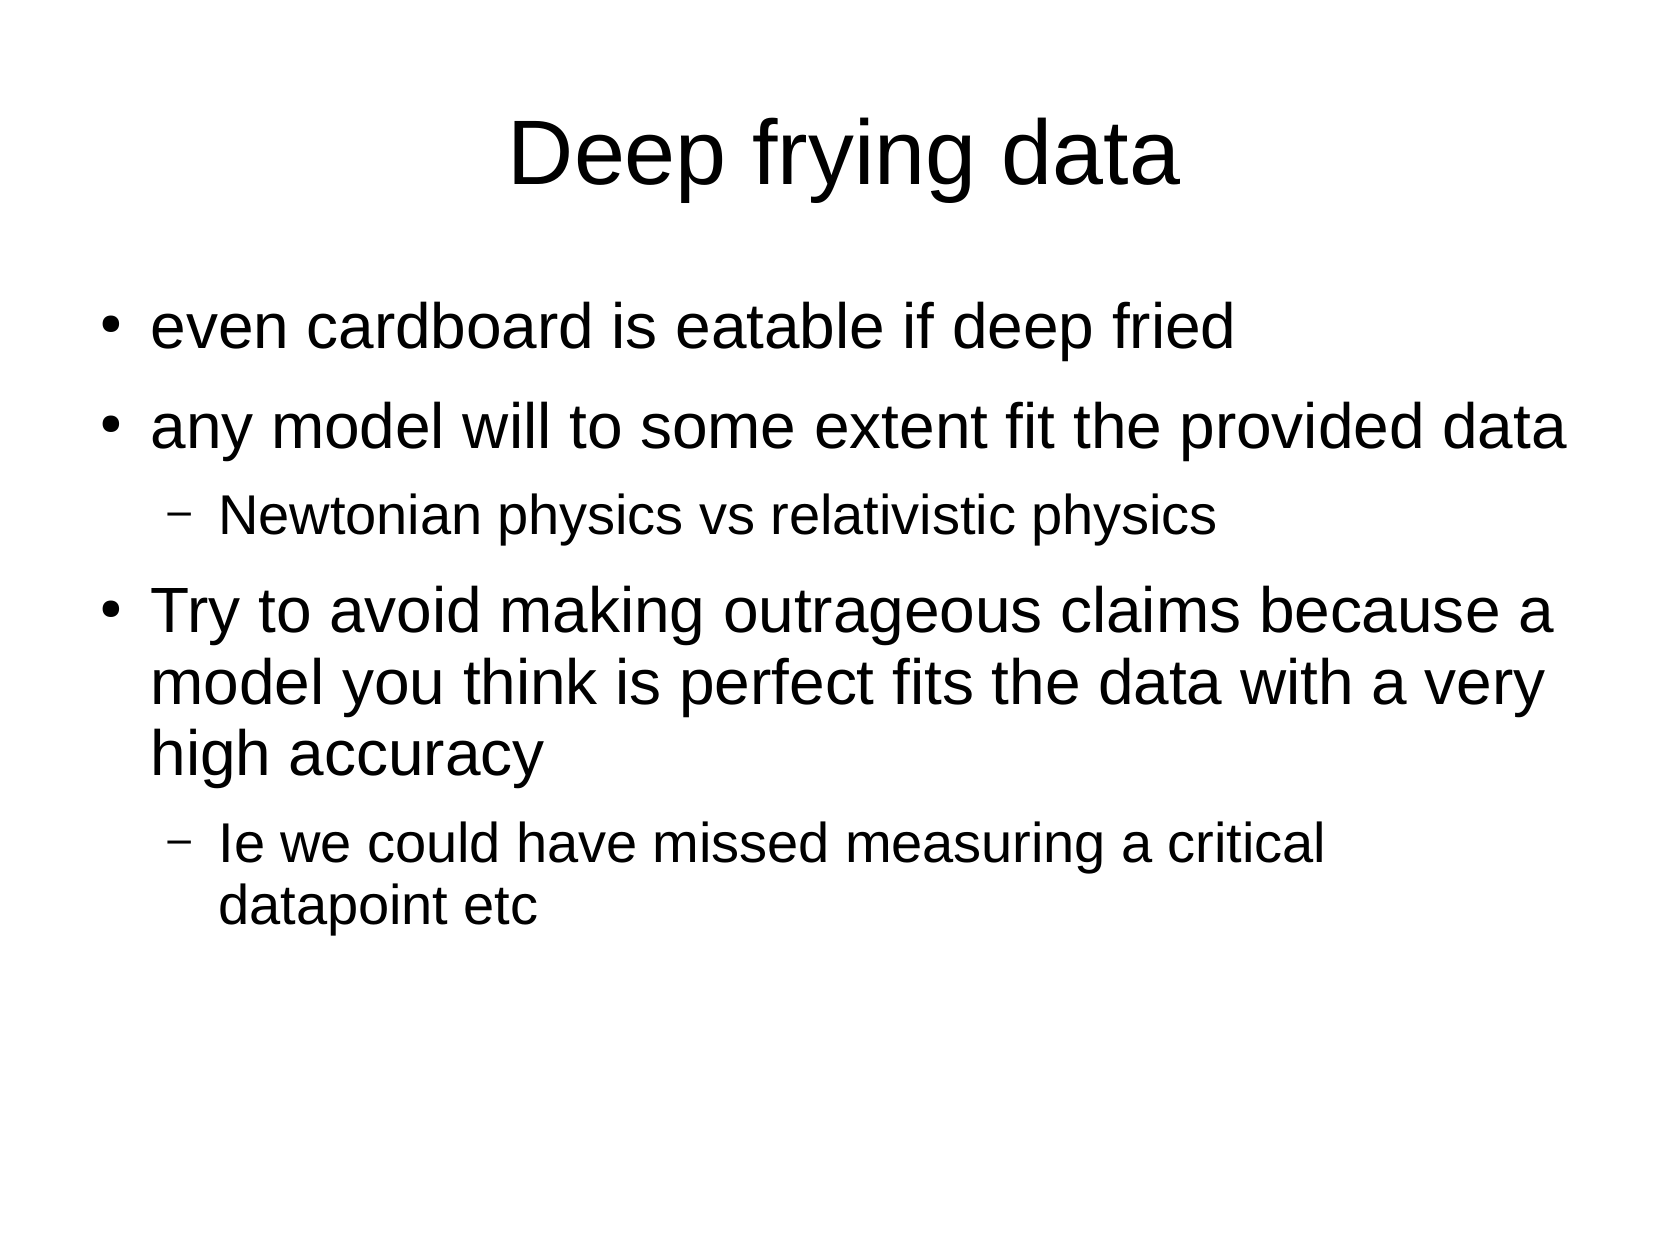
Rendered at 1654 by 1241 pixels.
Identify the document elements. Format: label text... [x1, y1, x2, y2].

list even cardboard is eatable if deep fried any model will to some extent fit the provided data Newtonian physics vs relativistic physics Try to avoid making outrageous claims because a model you think is perfect fits the data with a very high accuracy Ie we could have missed measuring a critical datapoint etc [82, 290, 1571, 1010]
title Deep frying data [82, 49, 1571, 257]
